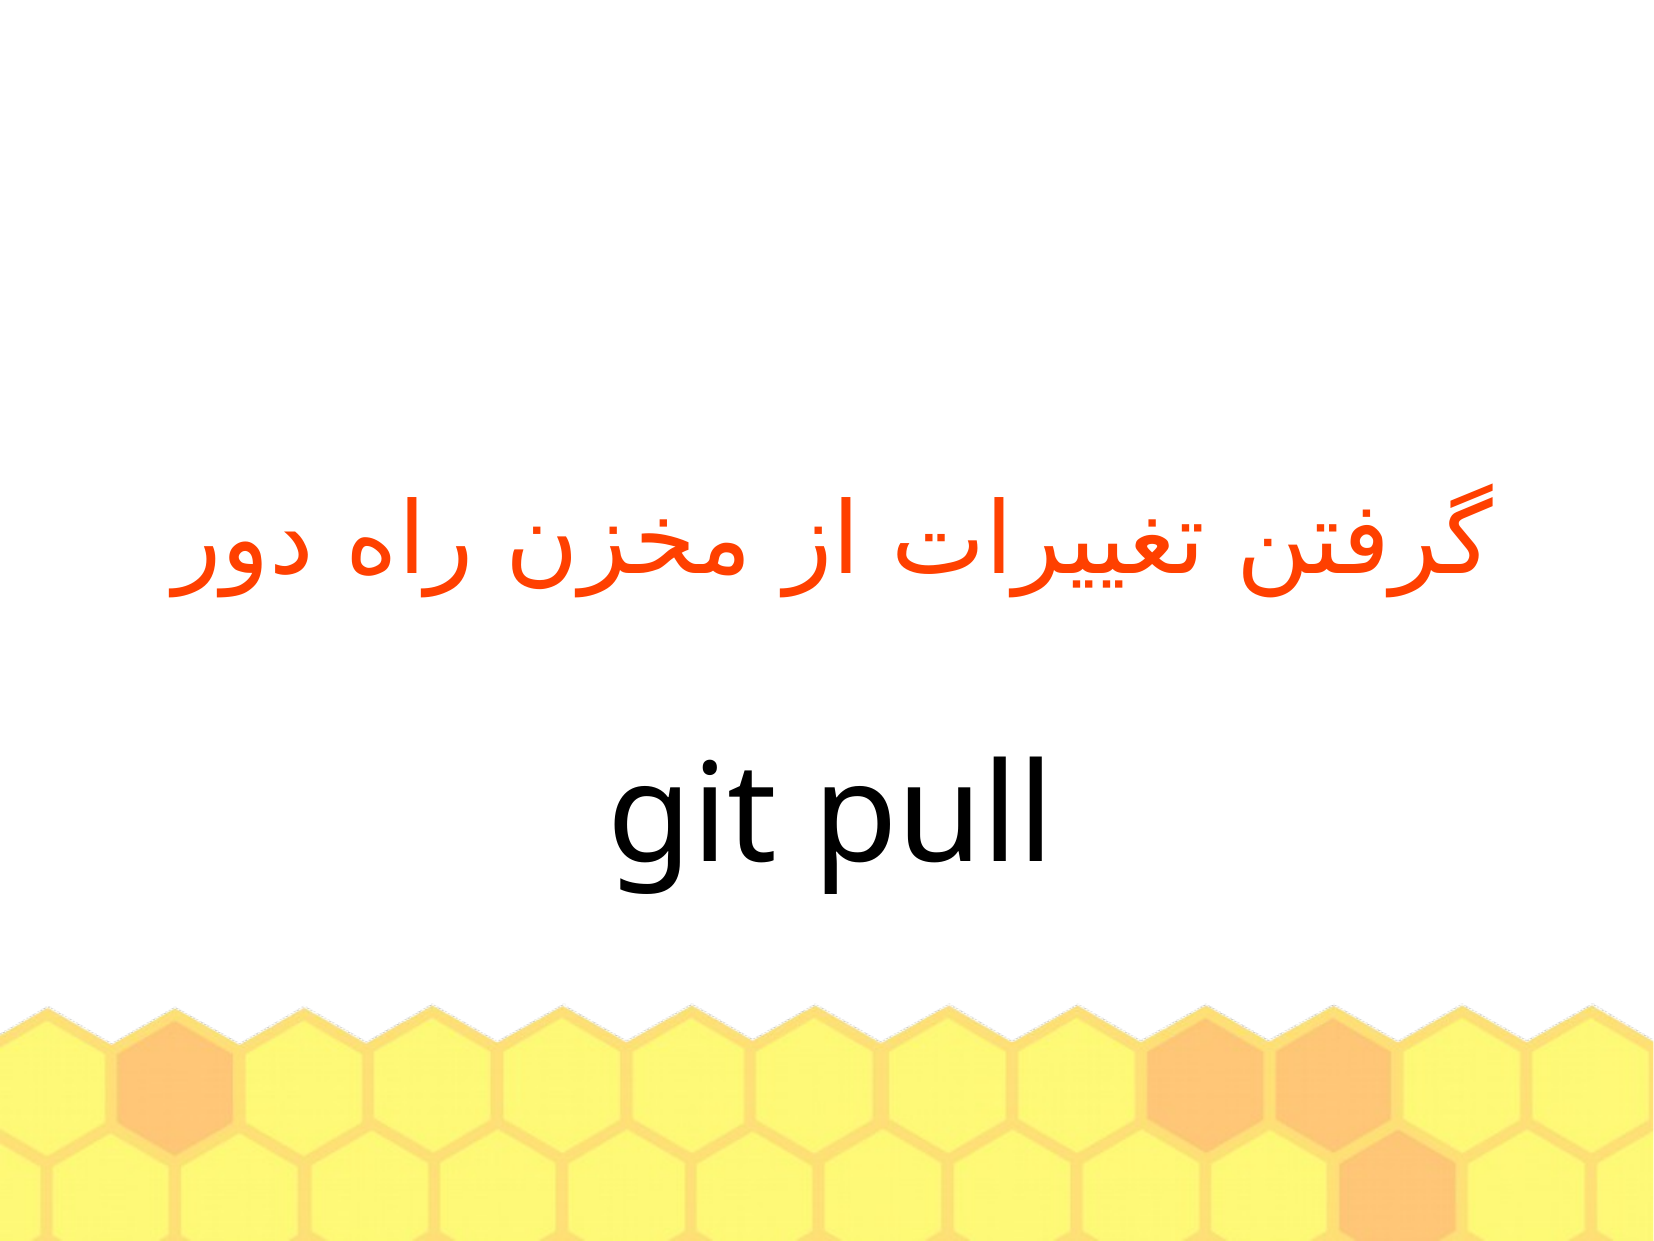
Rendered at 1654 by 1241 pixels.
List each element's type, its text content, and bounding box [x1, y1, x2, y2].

title git pull [86, 705, 1576, 913]
title گرفتن تغییرات از مخزن راه دور [90, 435, 1579, 643]
picture [0, 1001, 1654, 1241]
